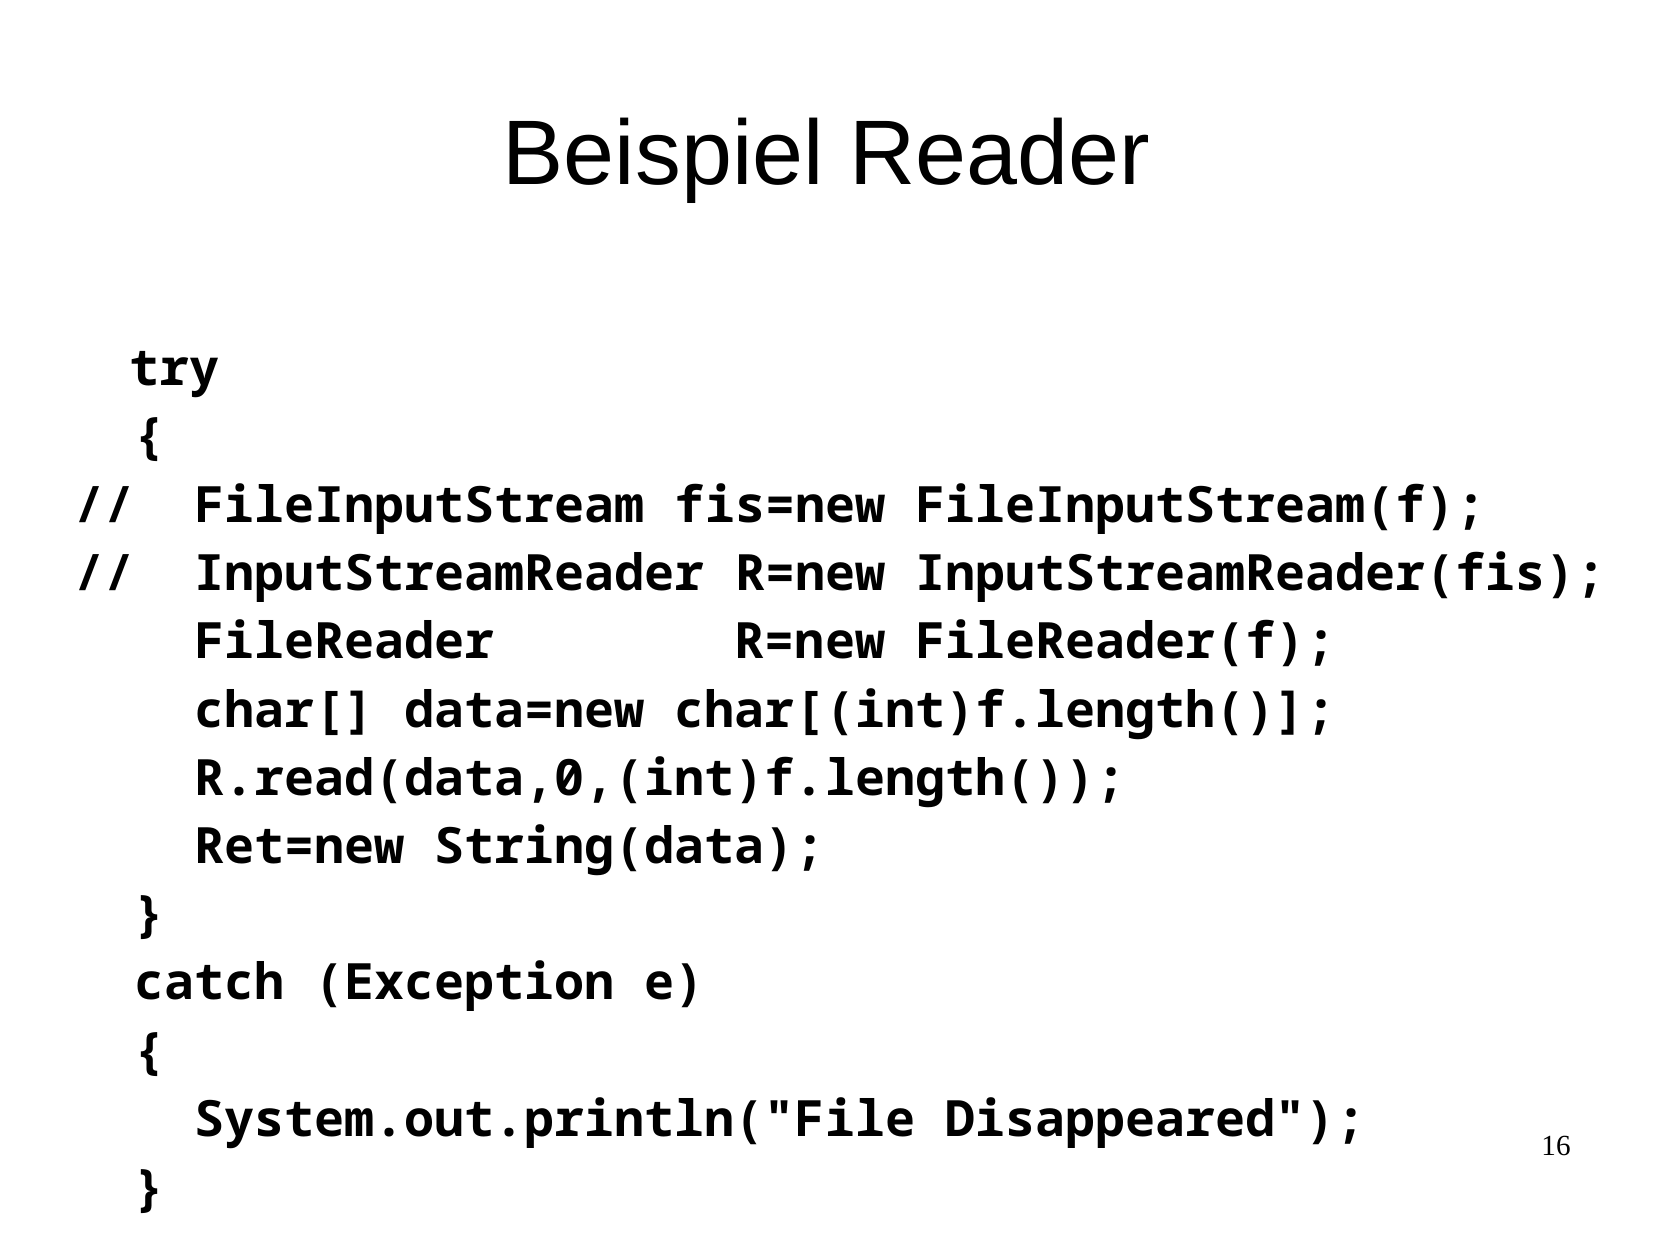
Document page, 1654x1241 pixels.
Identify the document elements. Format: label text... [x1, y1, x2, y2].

text_box try { // FileInputStream fis=new FileInputStream(f); // InputStreamReader R=new InputStreamReader(fis); FileReader R=new FileReader(f); char[] data=new char[(int)f.length()]; R.read(data,0,(int)f.length()); Ret=new String(data); } catch (Exception e) { System.out.println("File Disappeared"); } [0, 324, 1654, 1091]
title Beispiel Reader [82, 49, 1571, 257]
